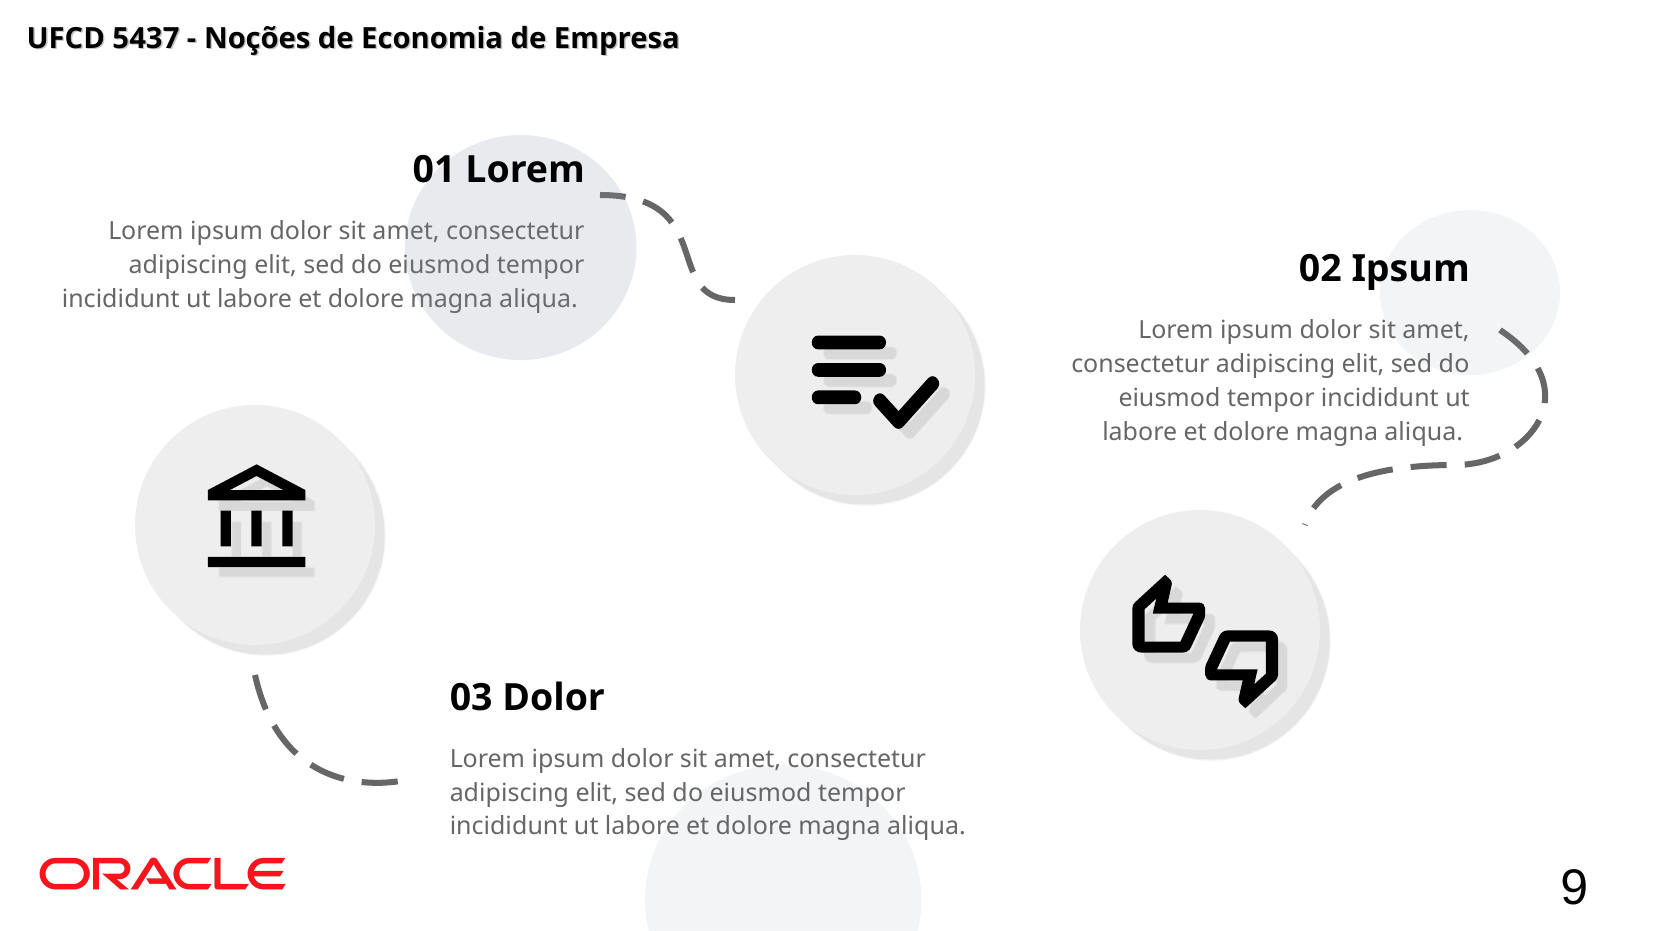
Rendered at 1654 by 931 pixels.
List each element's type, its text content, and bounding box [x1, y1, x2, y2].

text_box 01 Lorem [270, 135, 601, 201]
picture [1129, 572, 1282, 712]
picture [796, 291, 952, 463]
text_box Lorem ipsum dolor sit amet, consectetur adipiscing elit, sed do eiusmod tempor incididunt ut labore et dolore magna aliqua. [1035, 304, 1486, 456]
picture [195, 456, 324, 586]
text_box Lorem ipsum dolor sit amet, consectetur adipiscing elit, sed do eiusmod tempor incididunt ut labore et dolore magna aliqua. [435, 732, 991, 856]
text_box [405, 166, 637, 361]
text_box 02 Ipsum [1155, 234, 1486, 301]
picture [37, 803, 288, 931]
text_box 03 Dolor [435, 662, 766, 729]
text_box Lorem ipsum dolor sit amet, consectetur adipiscing elit, sed do eiusmod tempor incididunt ut labore et dolore magna aliqua. [29, 205, 601, 367]
